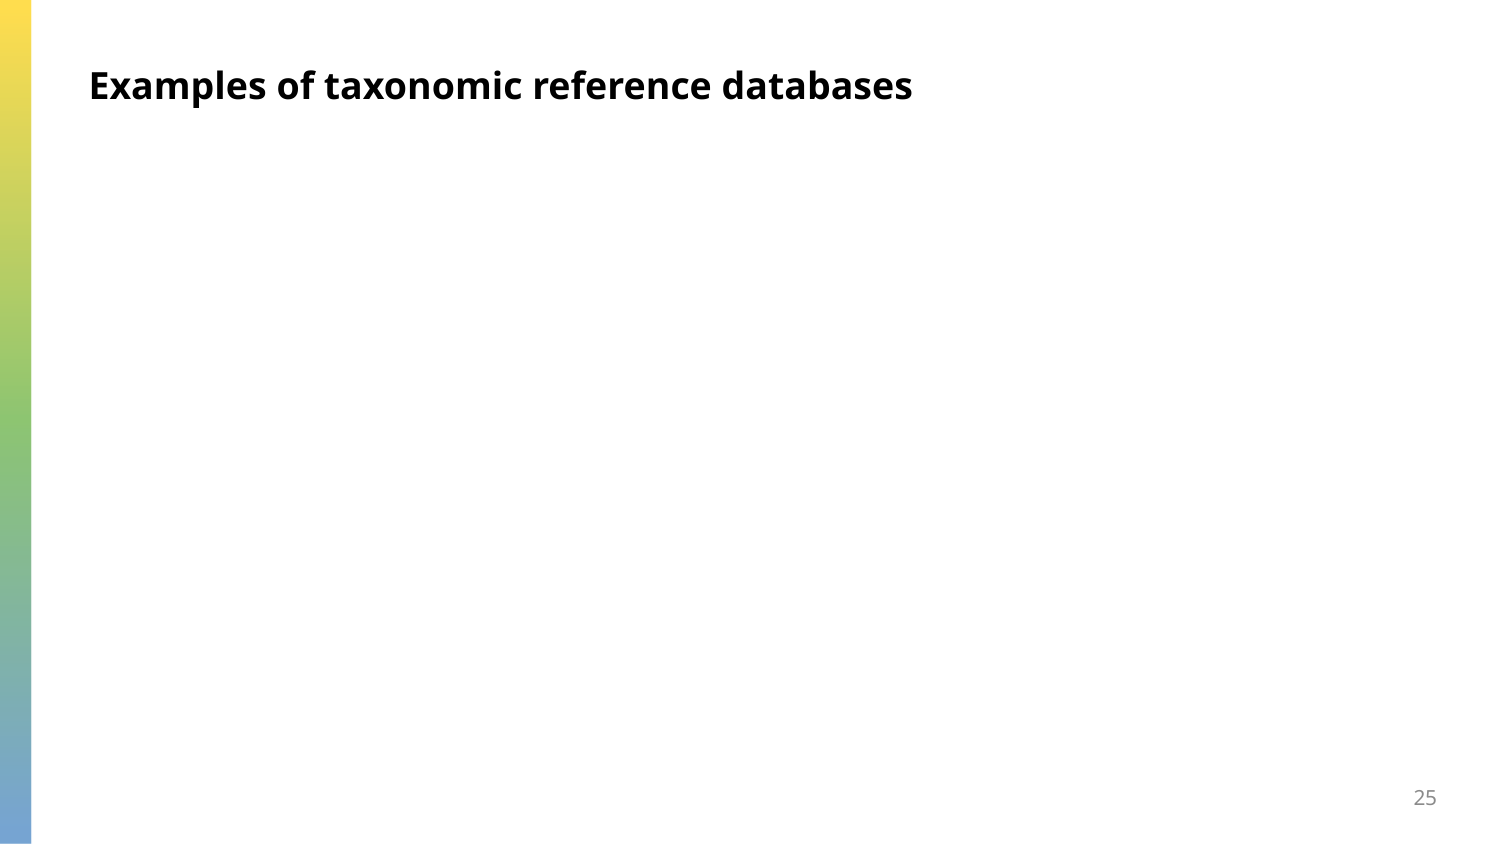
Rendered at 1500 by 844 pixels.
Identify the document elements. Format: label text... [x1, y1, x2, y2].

list Examples of taxonomic reference databases [88, 61, 1442, 157]
picture [0, 0, 1500, 844]
